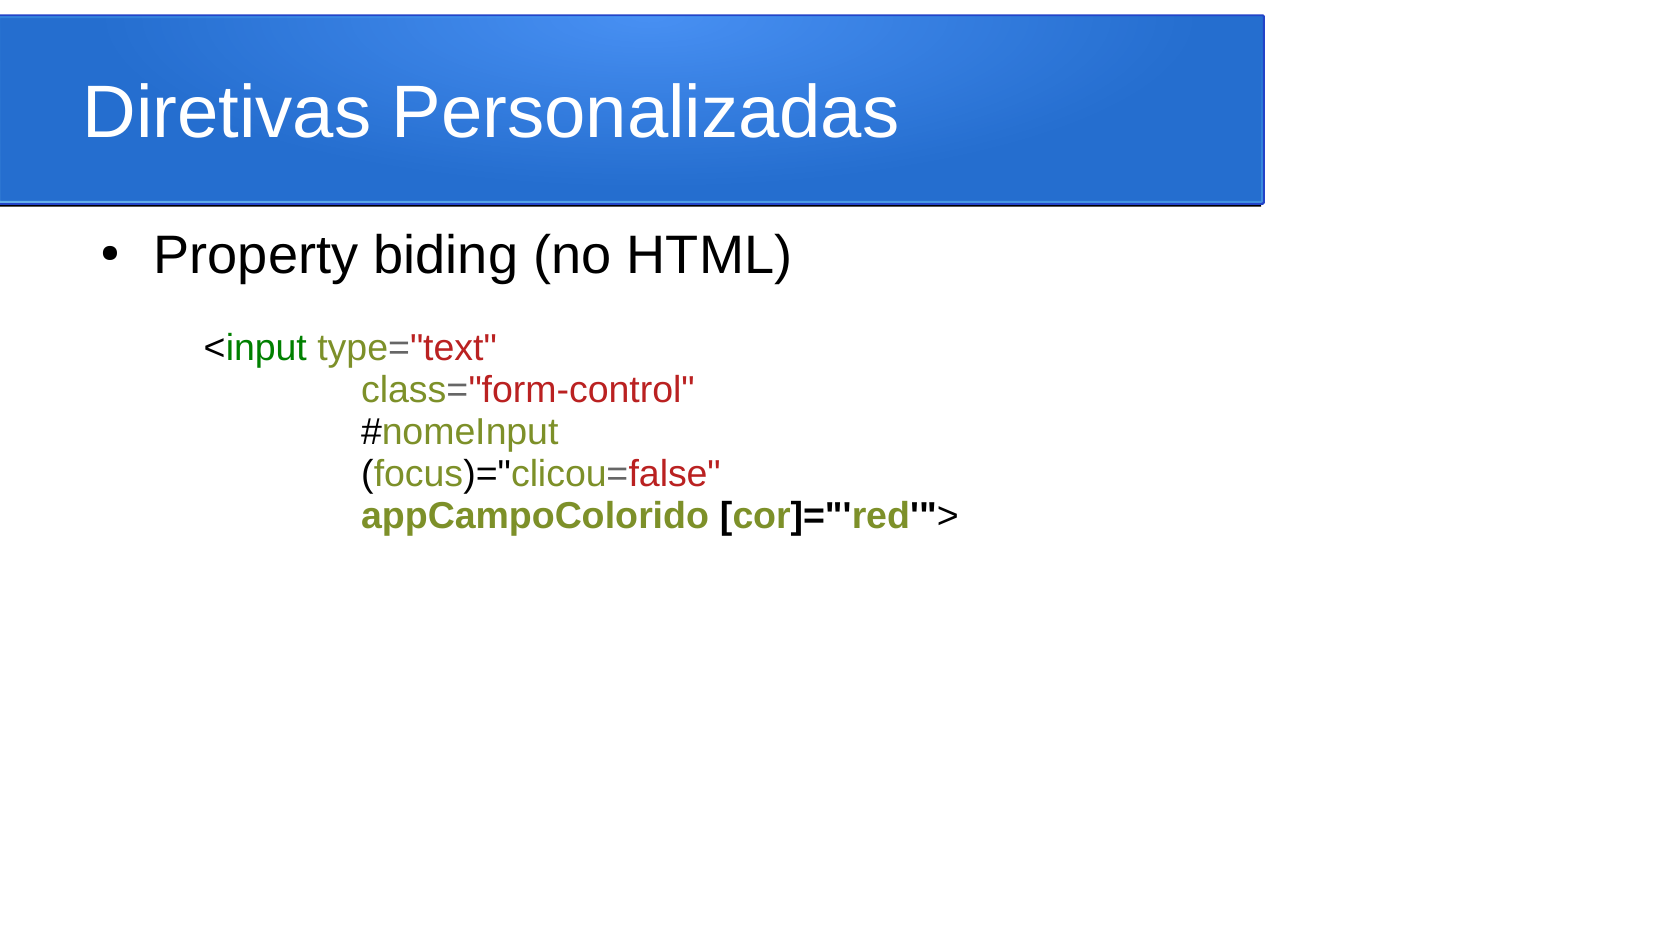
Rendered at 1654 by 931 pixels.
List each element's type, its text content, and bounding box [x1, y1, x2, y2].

list Property biding (no HTML) [82, 224, 1571, 764]
text_box <input type="text" class="form-control" #nomeInput (focus)="clicou=false" appCampoColorido [cor]="'red'"> [188, 318, 1489, 544]
title Diretivas Personalizadas [82, 35, 1235, 189]
